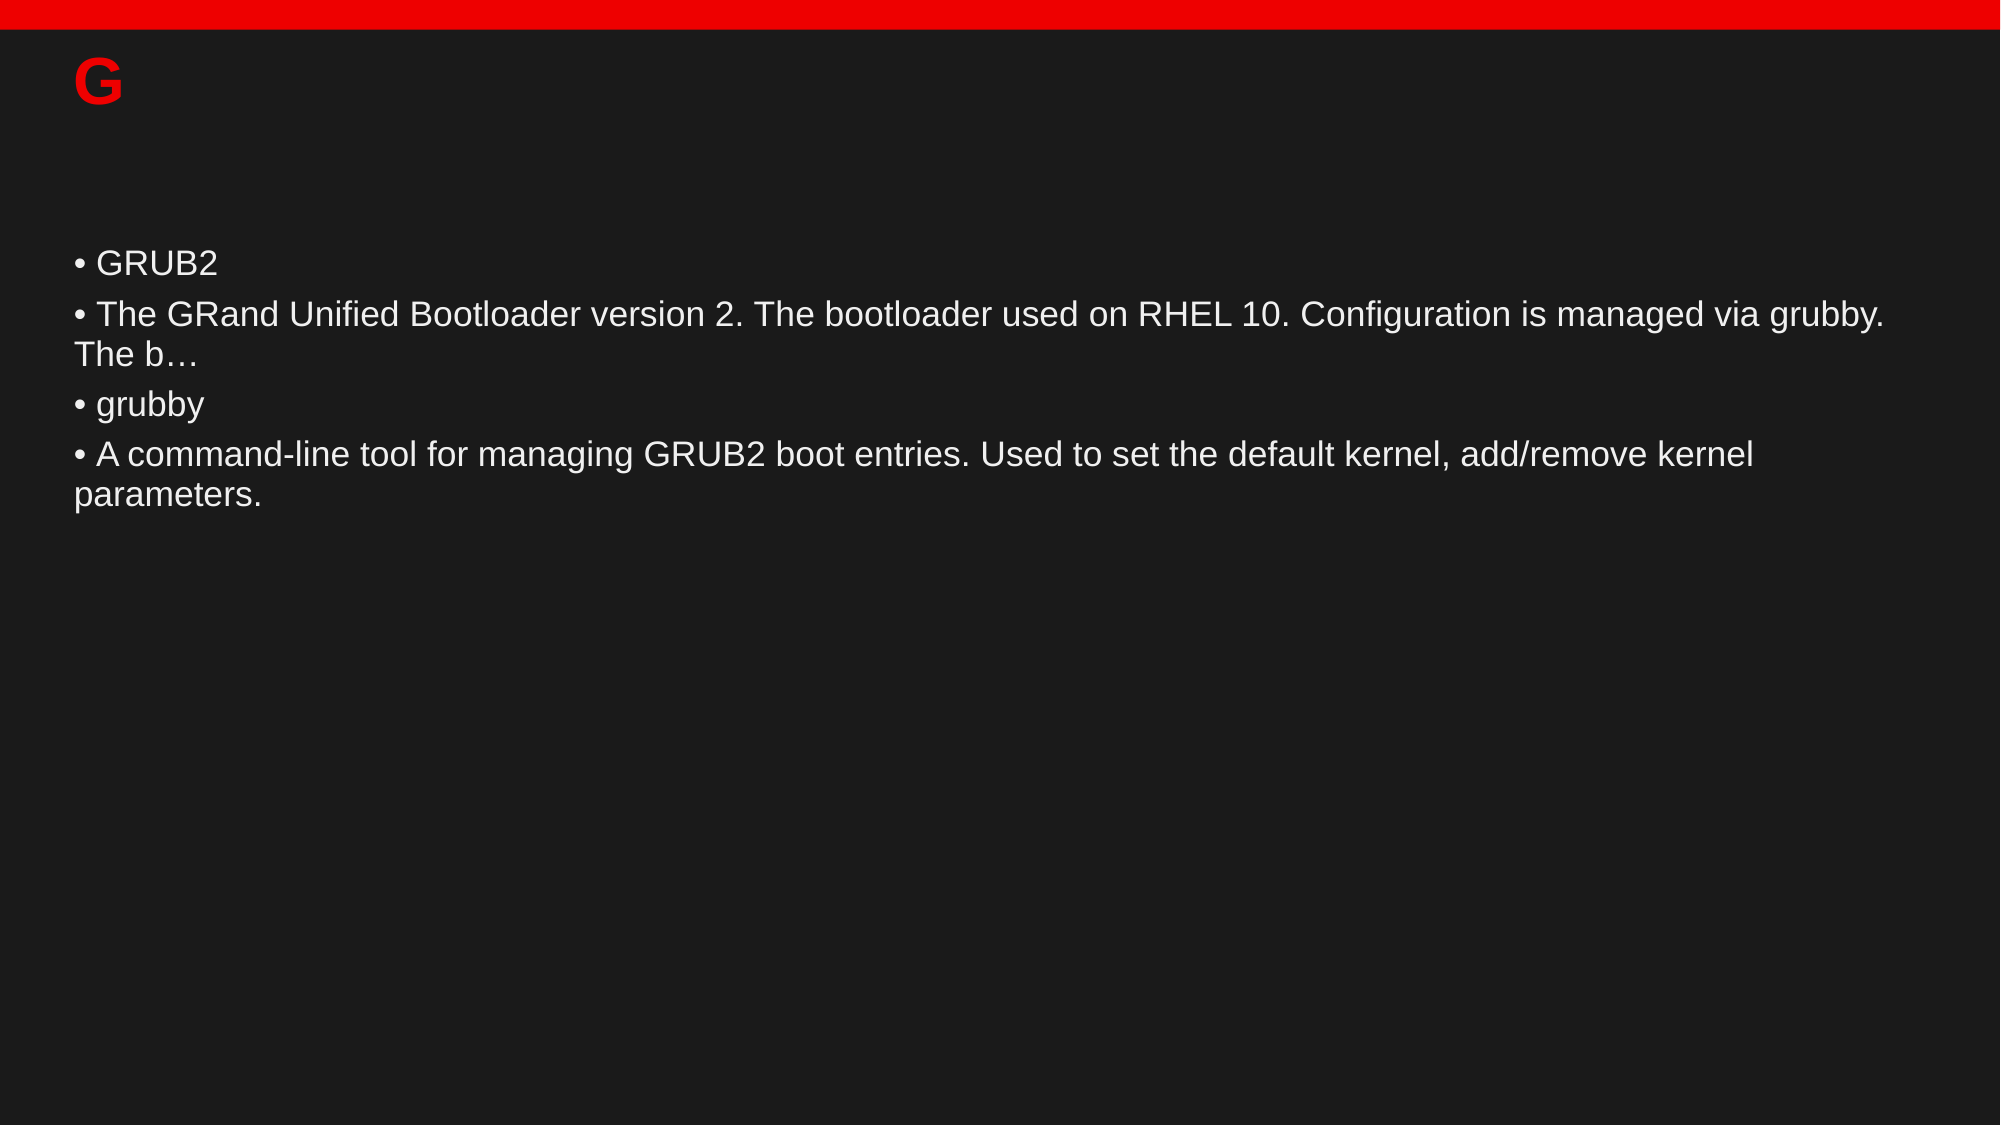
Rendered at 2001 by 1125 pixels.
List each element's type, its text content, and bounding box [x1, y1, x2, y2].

text_box [0, 0, 2001, 30]
text_box G [59, 36, 1942, 208]
text_box • GRUB2 • The GRand Unified Bootloader version 2. The bootloader used on RHEL 10. Configuration is managed via grubby. The b… • grubby • A command-line tool for managing GRUB2 boot entries. Used to set the default kernel, add/remove kernel parameters. [59, 236, 1942, 1037]
